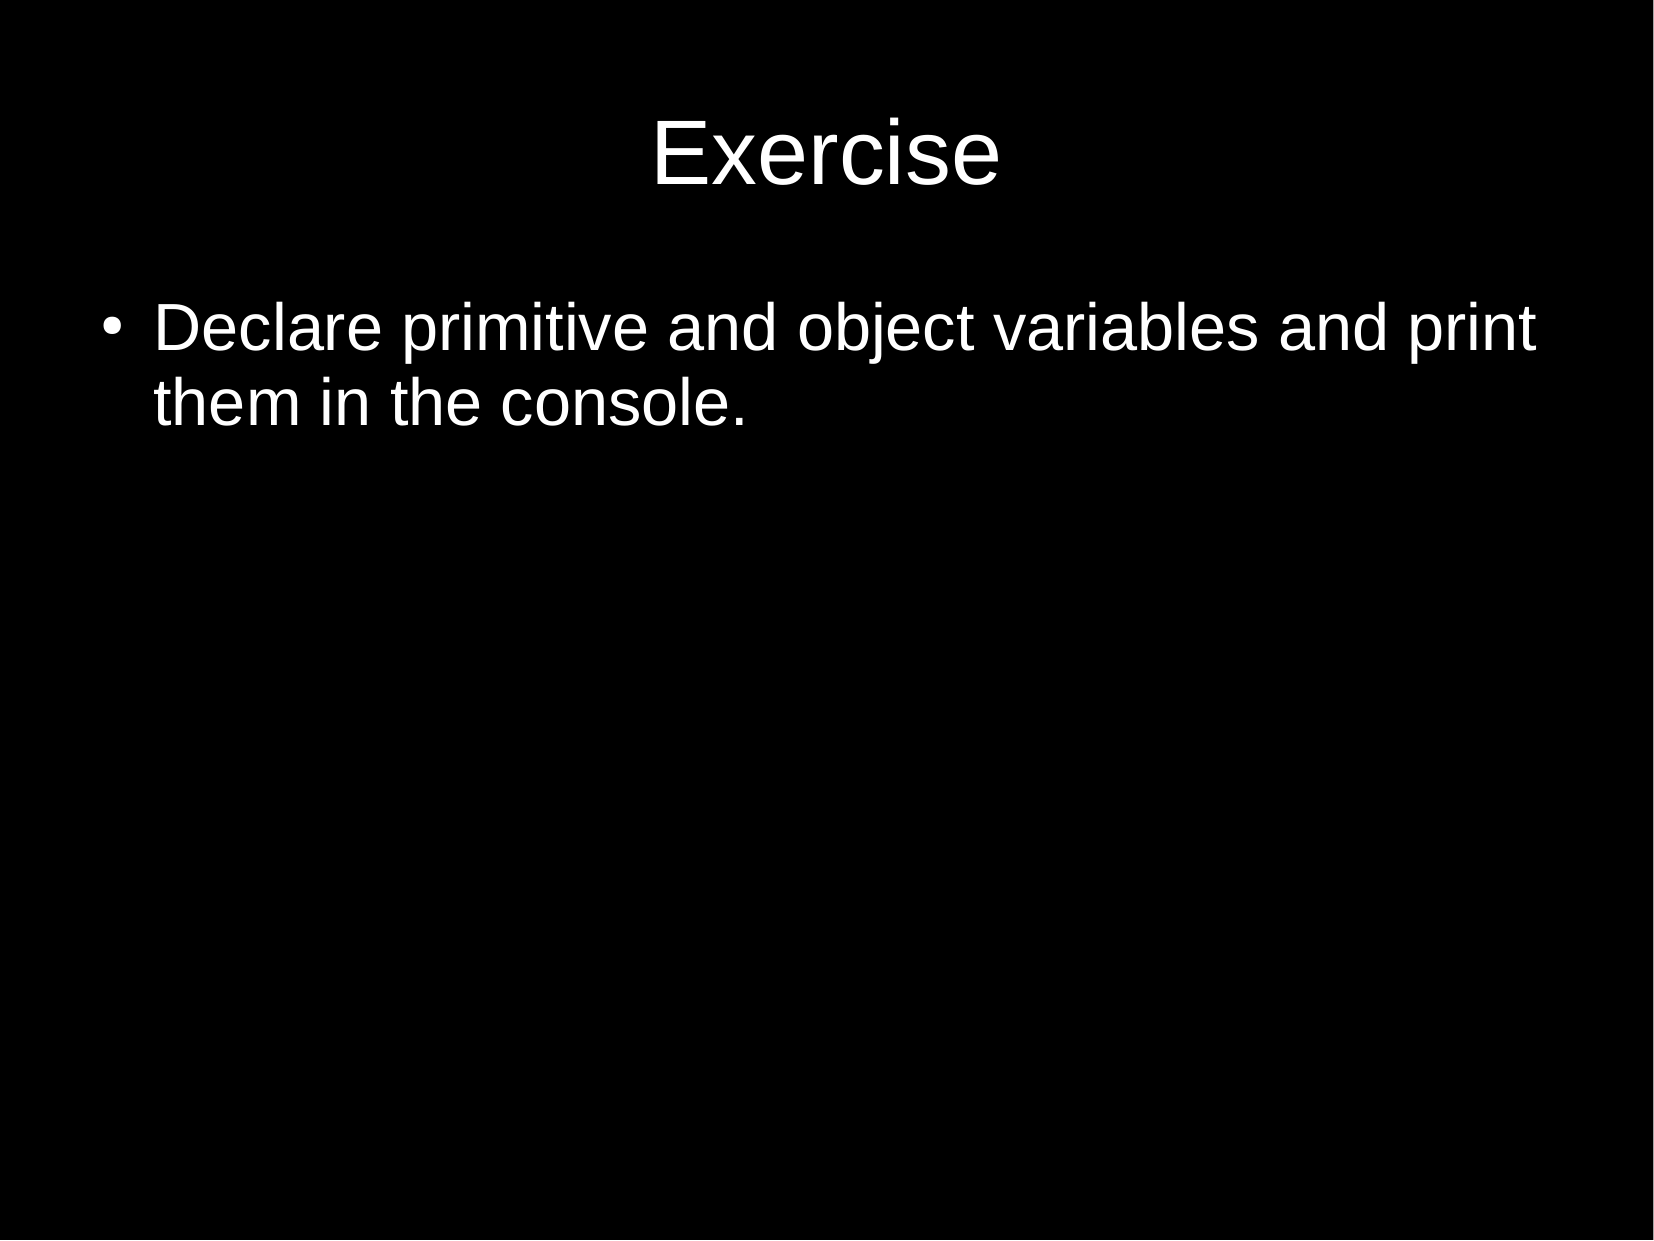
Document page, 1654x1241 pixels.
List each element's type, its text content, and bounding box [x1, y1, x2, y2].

title Exercise [82, 49, 1571, 257]
list Declare primitive and object variables and print them in the console. [82, 290, 1571, 1010]
